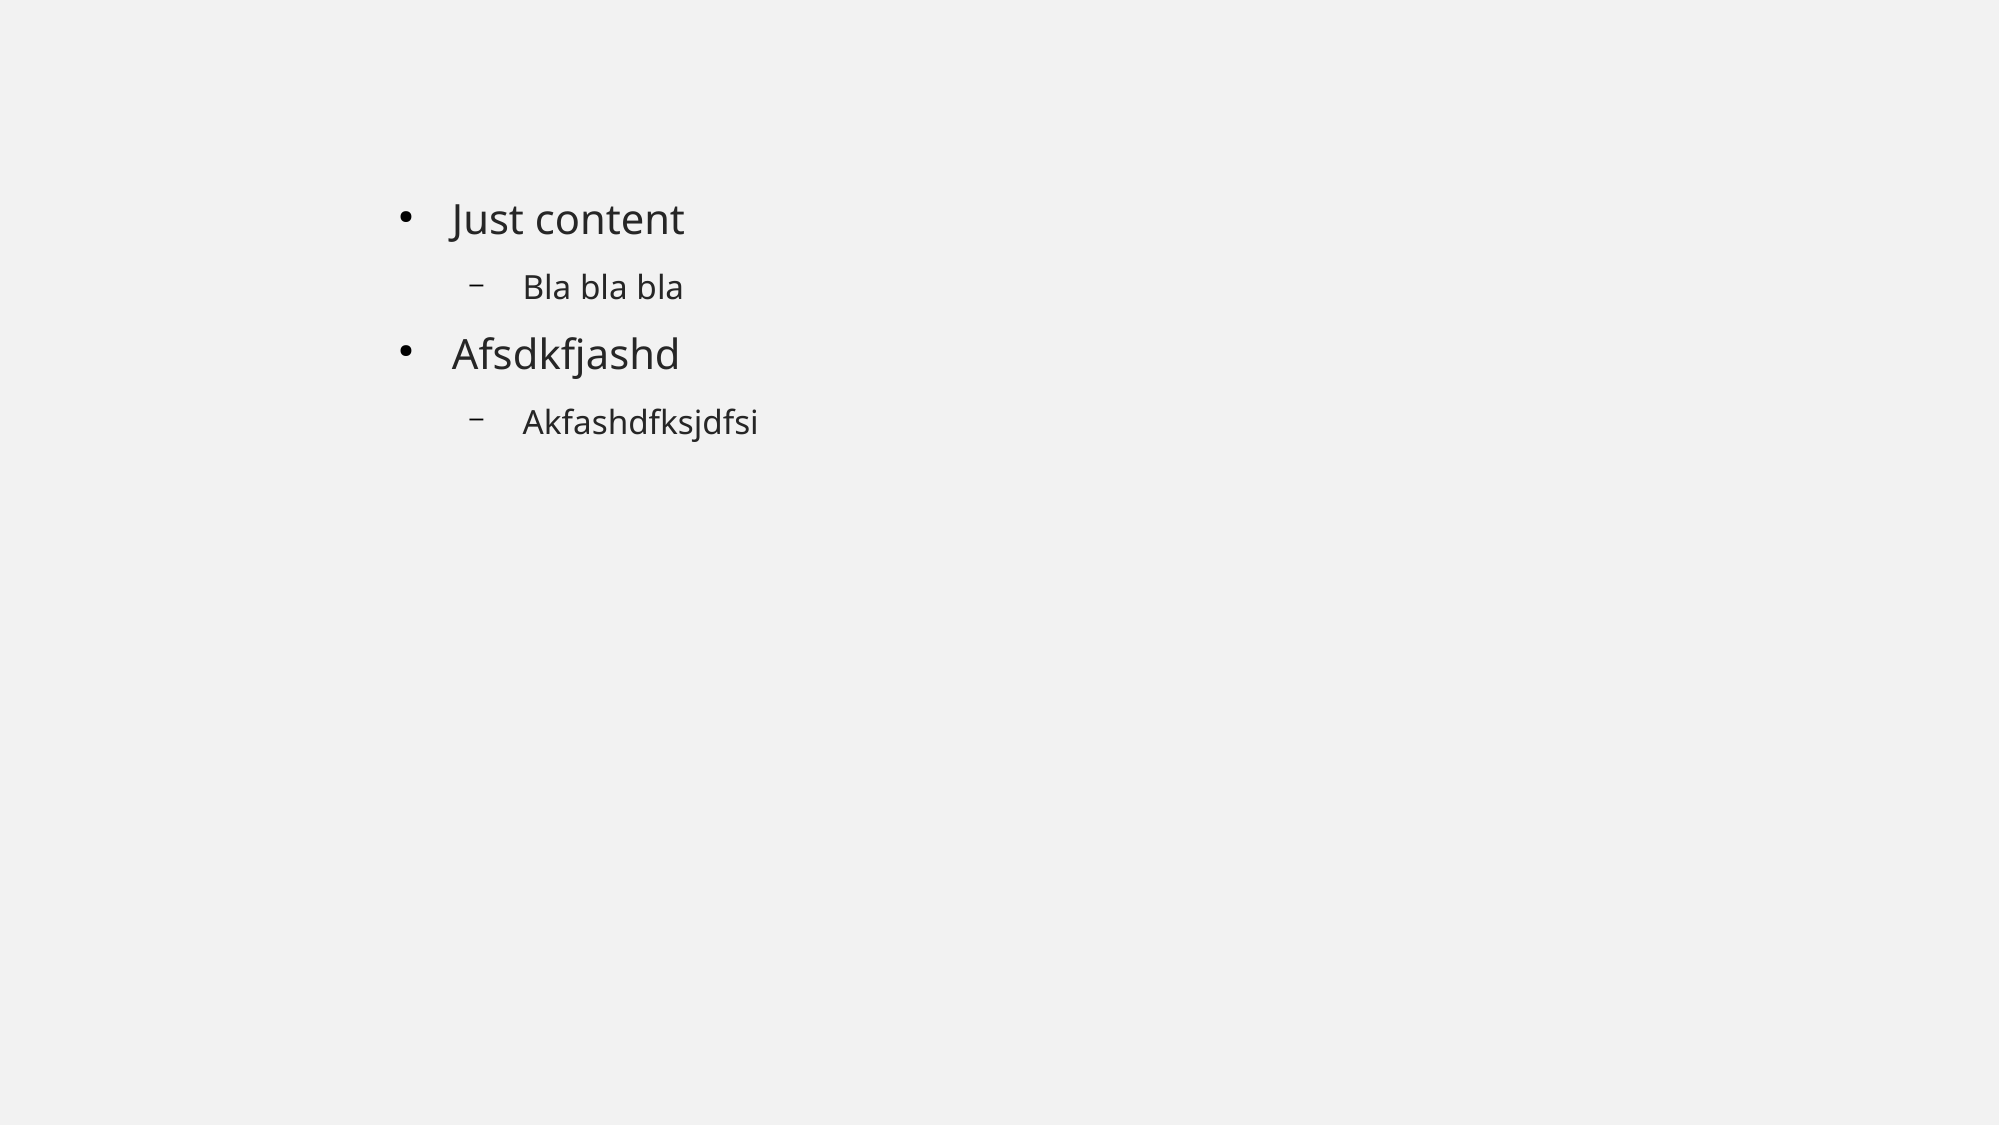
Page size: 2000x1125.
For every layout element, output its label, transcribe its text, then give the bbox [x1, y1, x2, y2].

list Just content Bla bla bla Afsdkfjashd Akfashdfksjdfsi [365, 185, 1634, 940]
